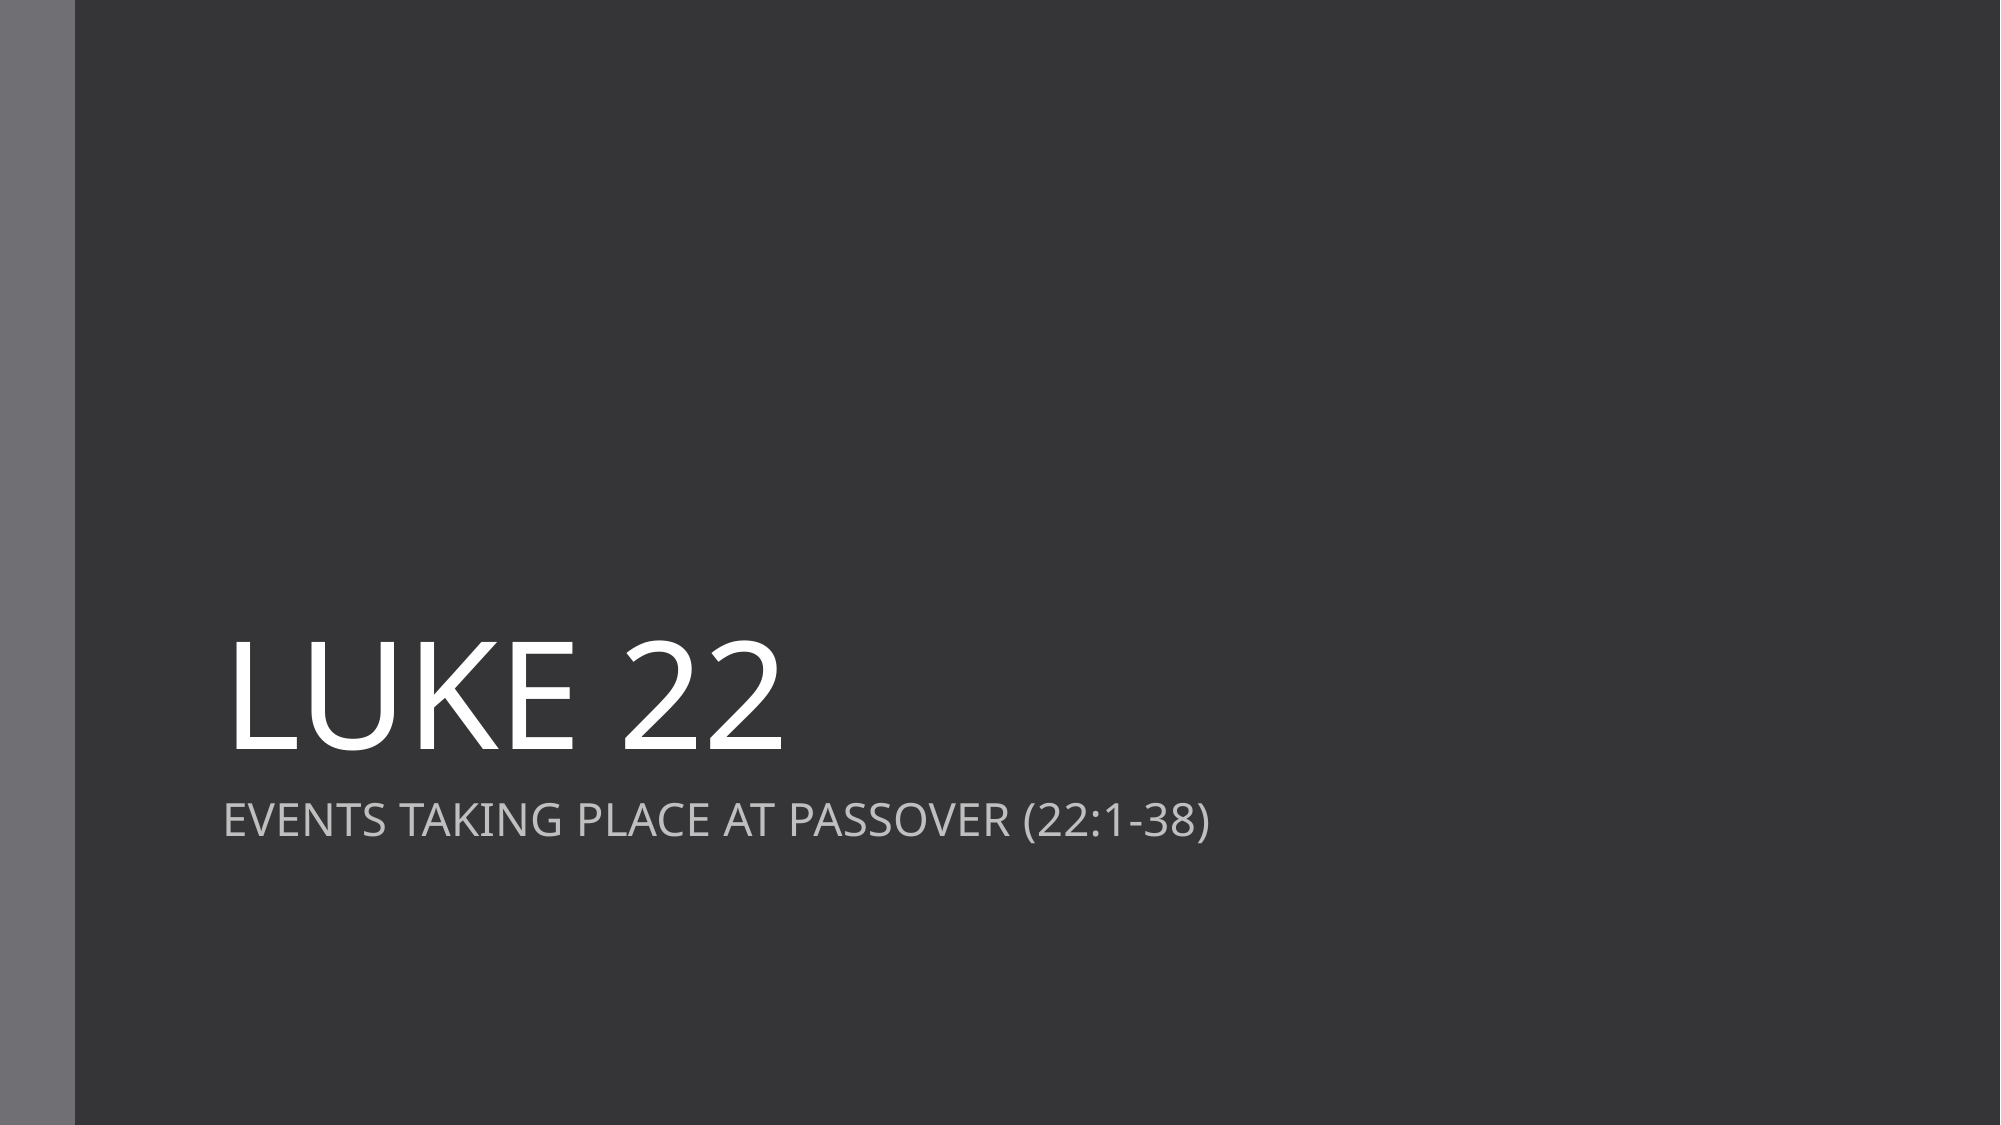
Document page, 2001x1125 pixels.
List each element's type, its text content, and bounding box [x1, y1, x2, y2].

title LUKE 22 [206, 124, 1752, 787]
subtitle EVENTS TAKING PLACE AT PASSOVER (22:1-38) [206, 787, 1752, 1066]
